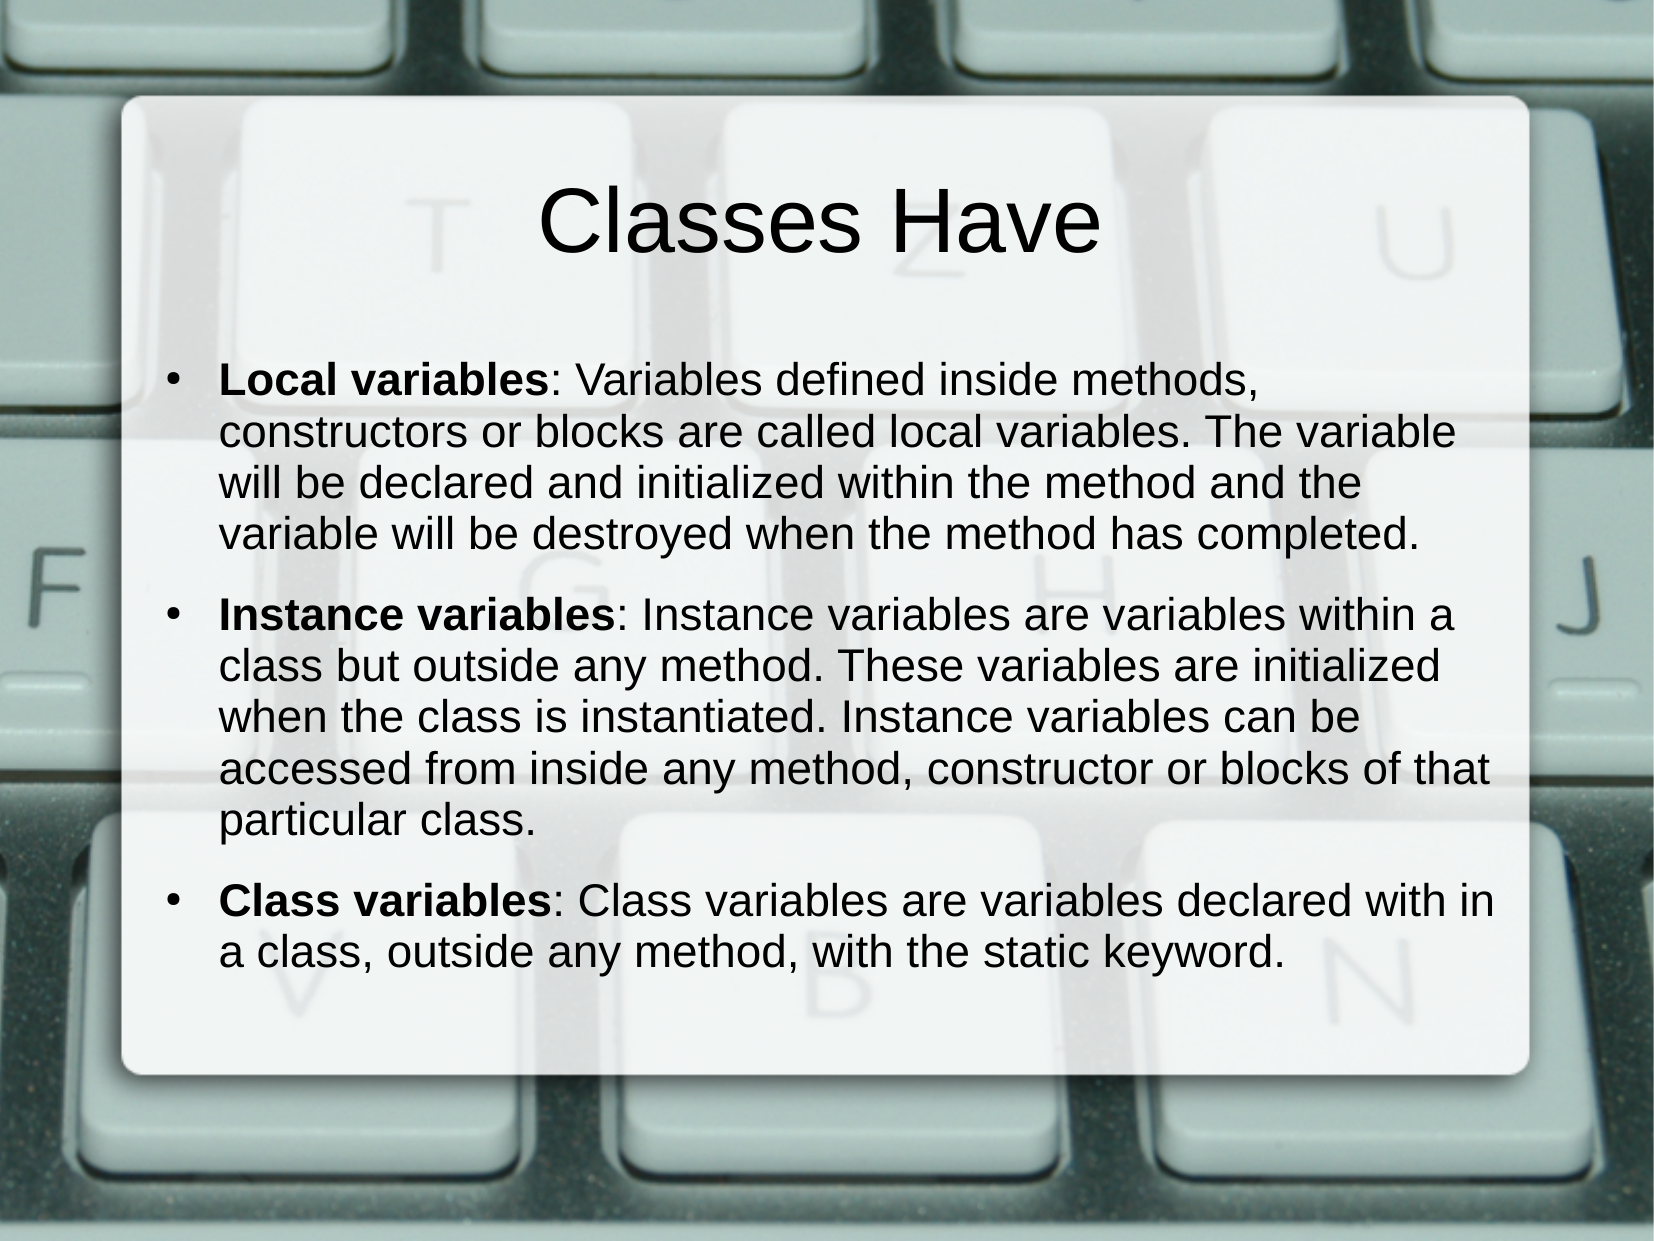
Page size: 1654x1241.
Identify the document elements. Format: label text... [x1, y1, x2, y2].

title Classes Have [135, 117, 1506, 325]
picture [0, 0, 1654, 1241]
list Local variables: Variables defined inside methods, constructors or blocks are called local variables. The variable will be declared and initialized within the method and the variable will be destroyed when the method has completed. Instance variables: Instance variables are variables within a class but outside any method. These variables are initialized when the class is instantiated. Instance variables can be accessed from inside any method, constructor or blocks of that particular class. Class variables: Class variables are variables declared with in a class, outside any method, with the static keyword. [147, 354, 1506, 1063]
